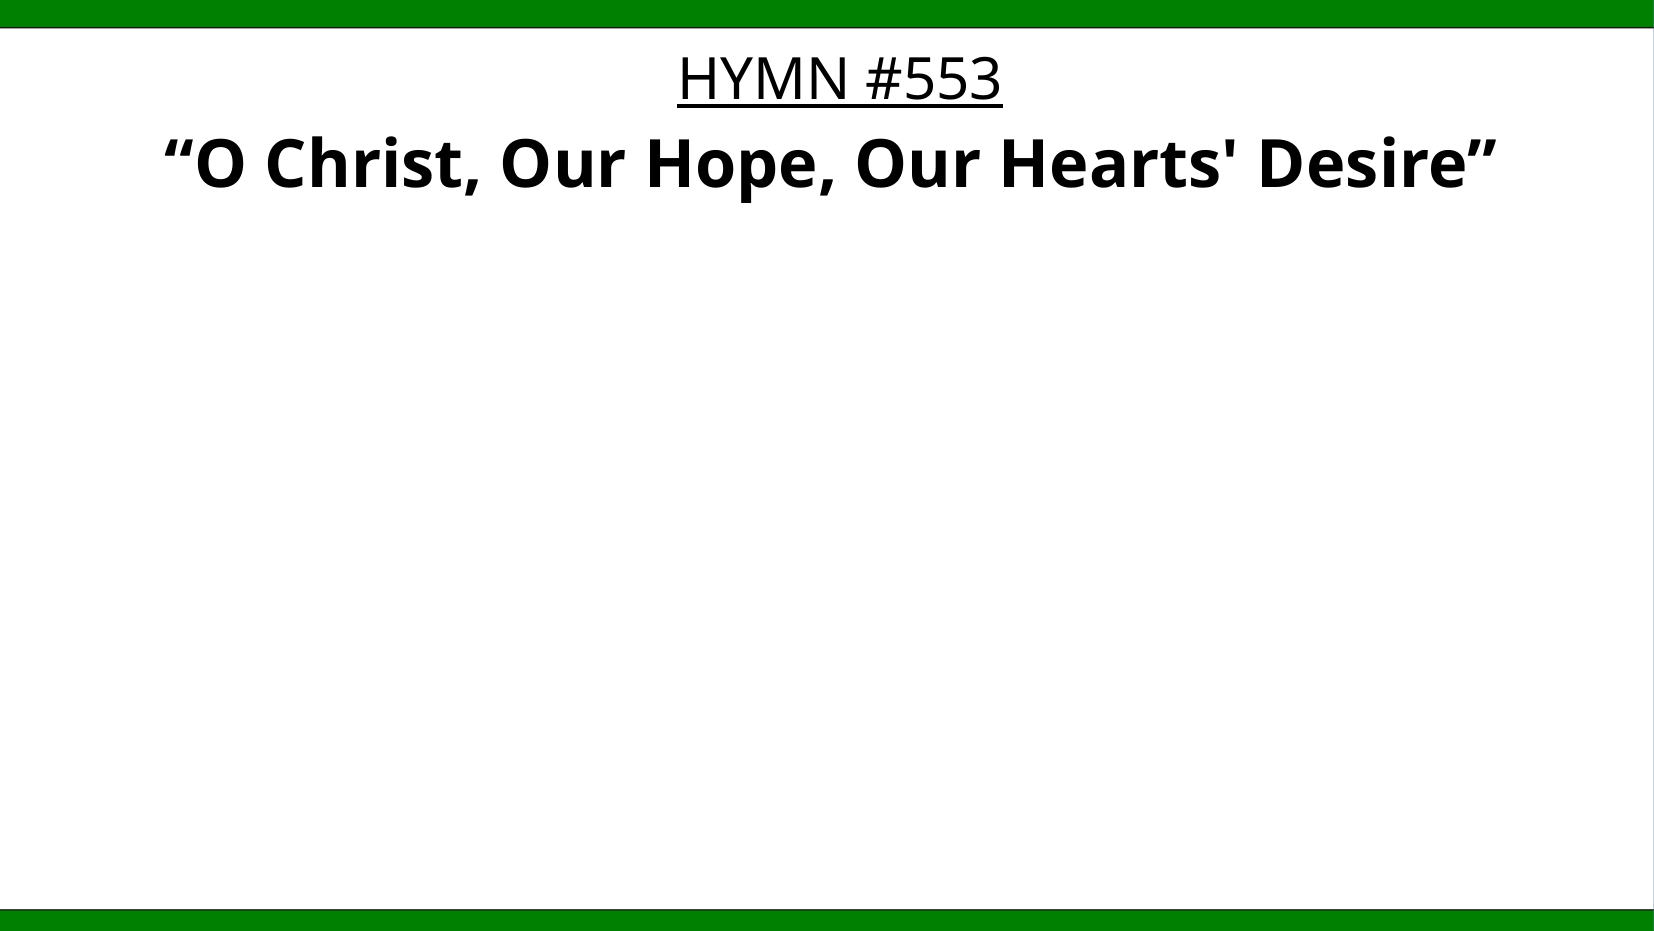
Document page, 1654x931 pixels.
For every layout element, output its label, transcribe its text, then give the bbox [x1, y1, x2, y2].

picture [0, 0, 1654, 931]
text_box HYMN #553 “O Christ, Our Hope, Our Hearts' Desire” [90, 30, 1591, 211]
